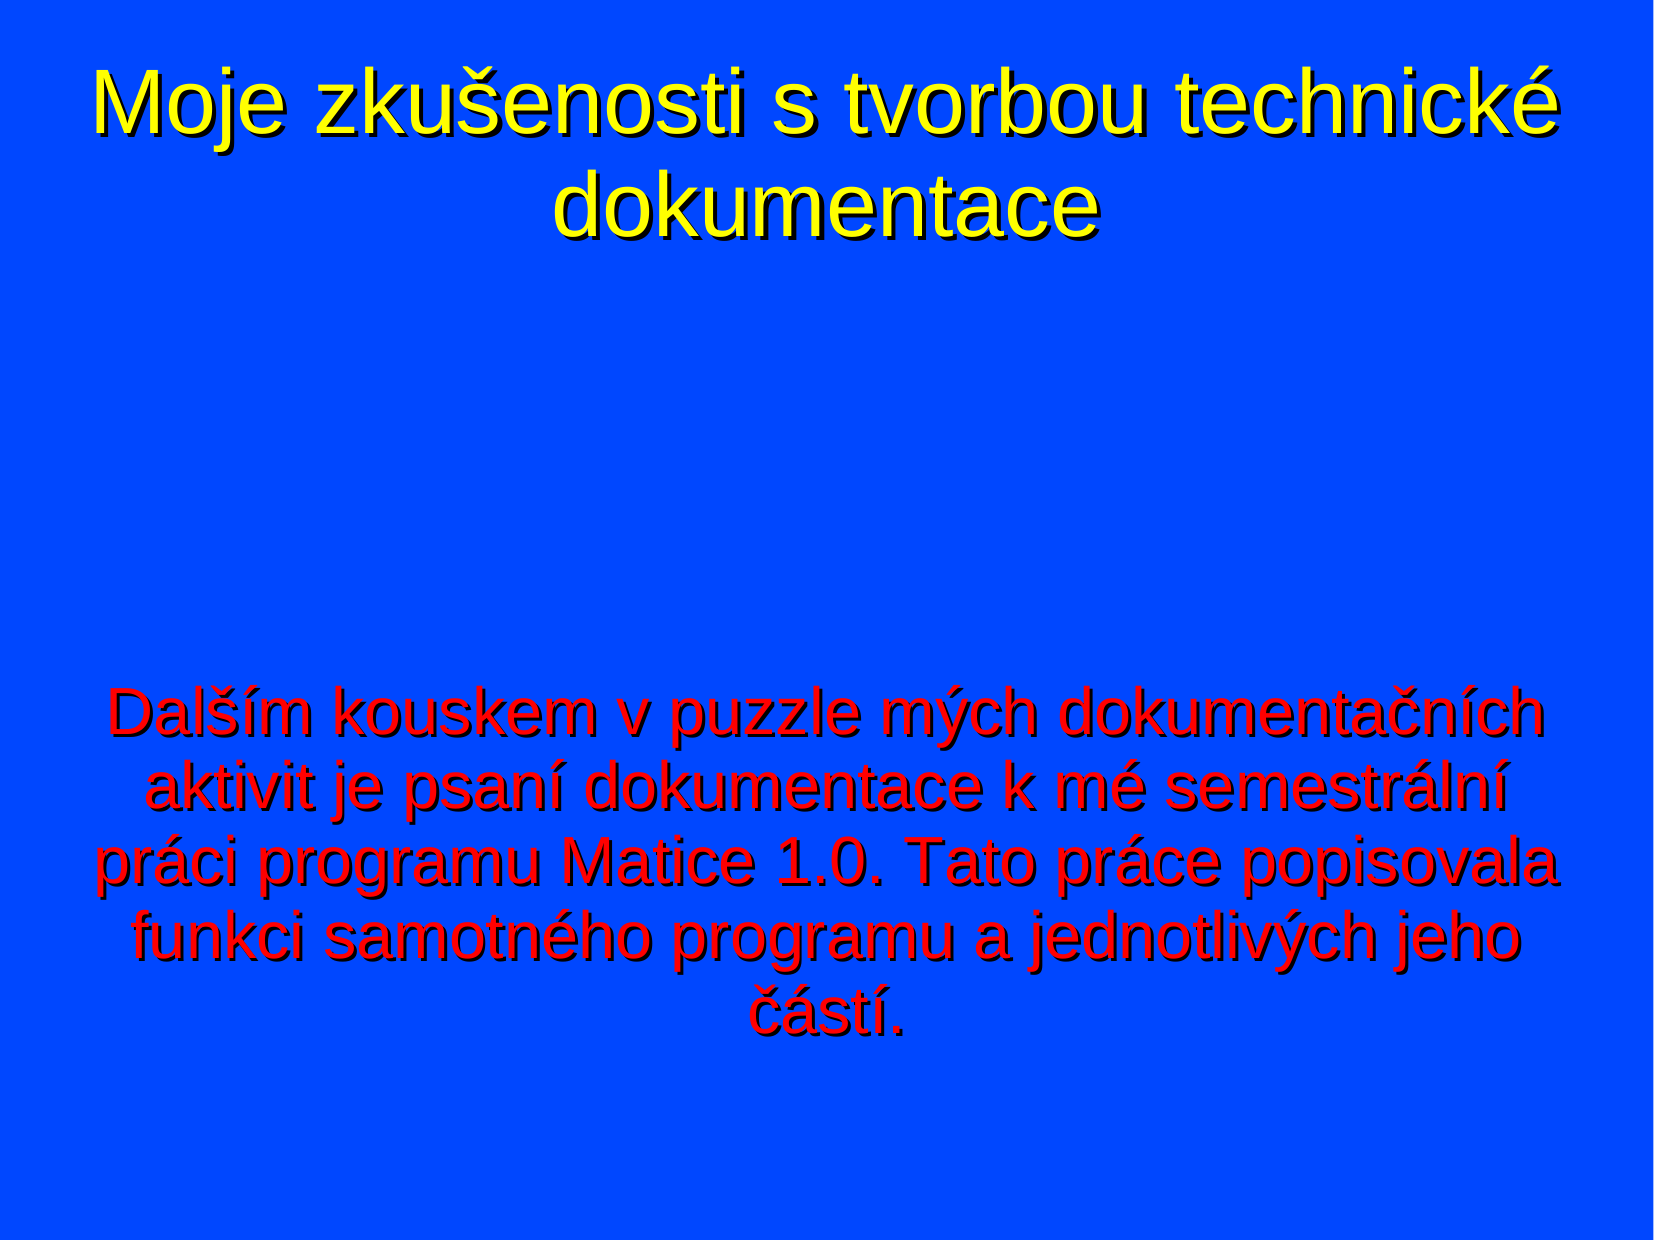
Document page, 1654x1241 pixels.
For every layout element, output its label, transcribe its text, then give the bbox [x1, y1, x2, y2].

title Moje zkušenosti s tvorbou technické dokumentace [82, 50, 1571, 256]
subtitle Dalším kouskem v puzzle mých dokumentačních aktivit je psaní dokumentace k mé semestrální práci programu Matice 1.0. Tato práce popisovala funkci samotného programu a jednotlivých jeho částí. [82, 620, 1571, 1102]
